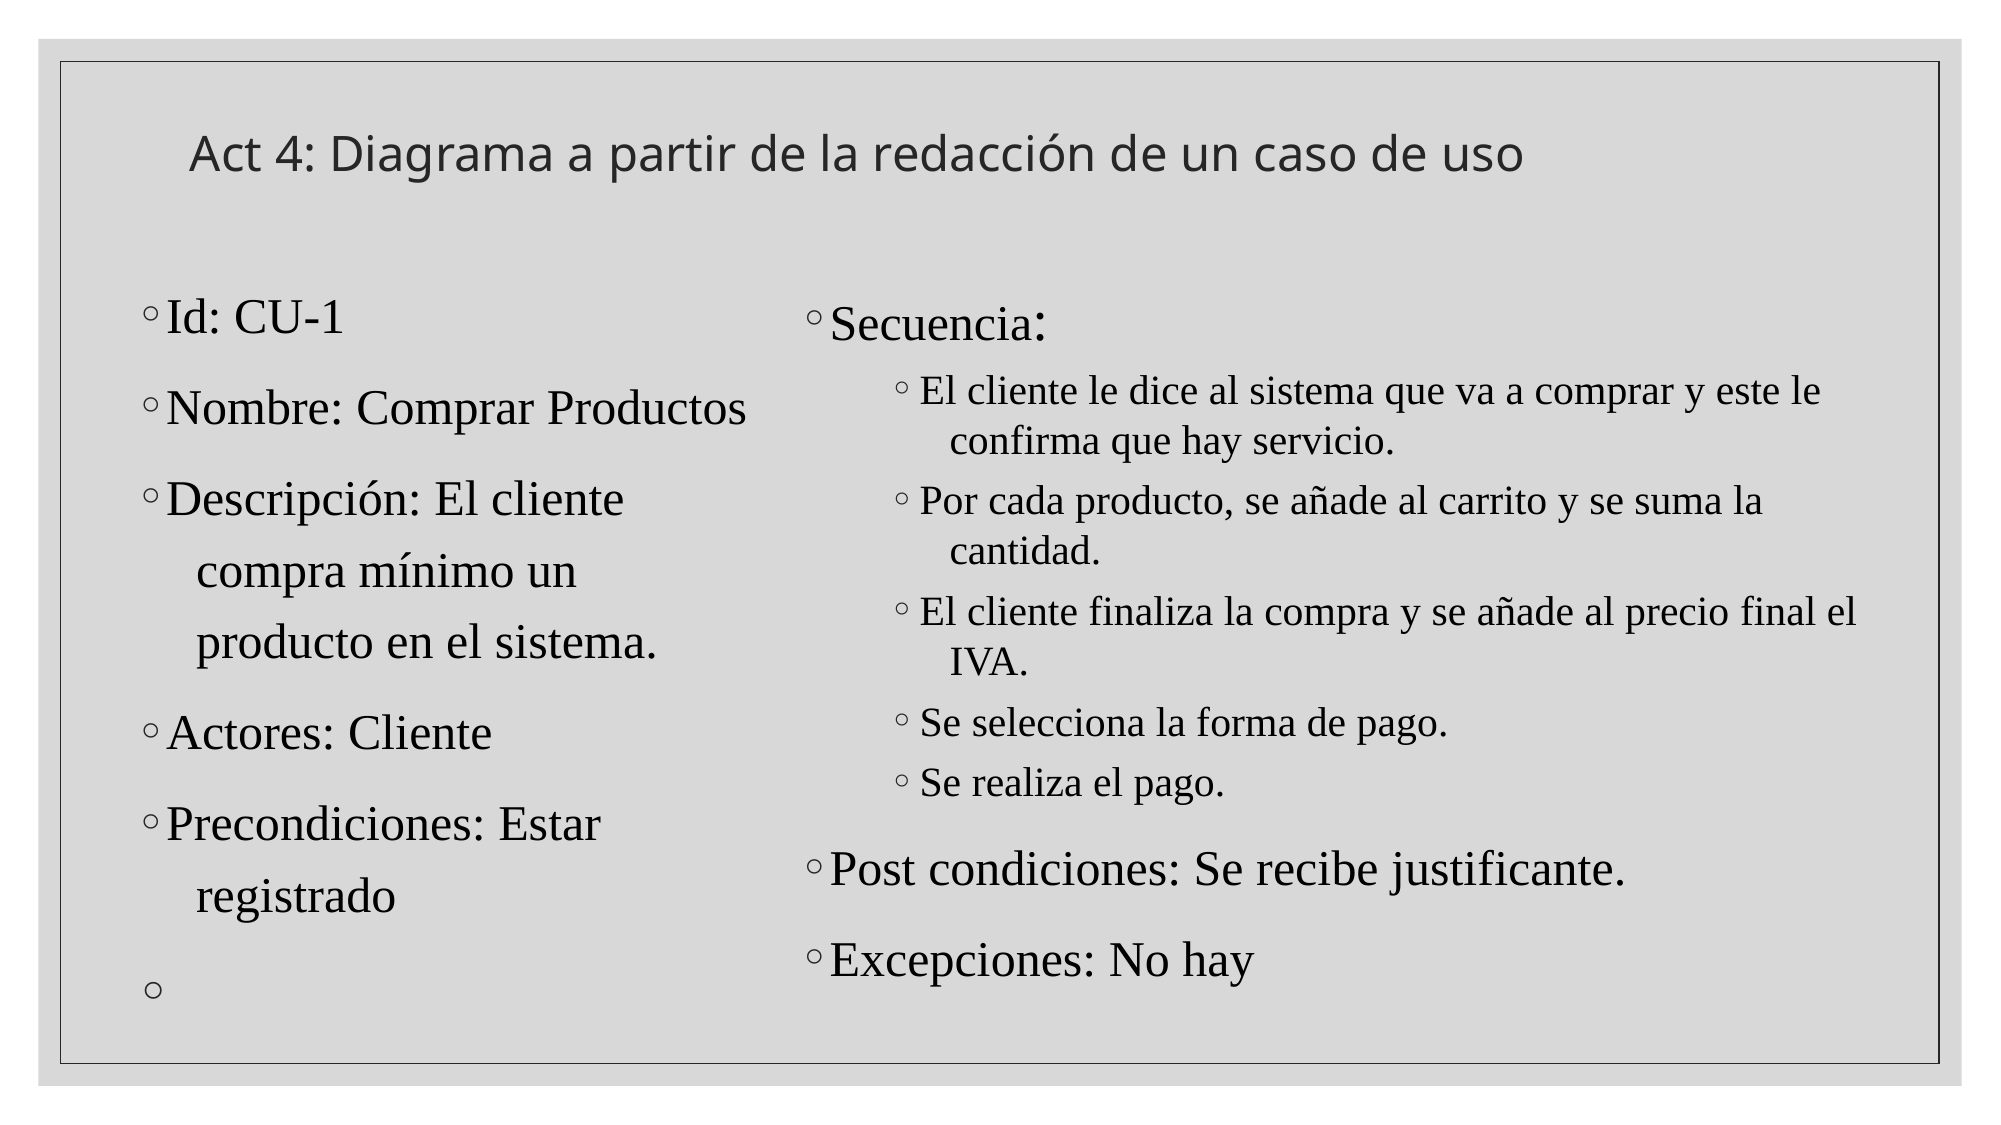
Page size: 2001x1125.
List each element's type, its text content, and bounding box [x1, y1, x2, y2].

list Id: CU-1 Nombre: Comprar Productos Descripción: El cliente compra mínimo un producto en el sistema. Actores: Cliente Precondiciones: Estar registrado [120, 264, 771, 1023]
text_box Secuencia: El cliente le dice al sistema que va a comprar y este le confirma que hay servicio. Por cada producto, se añade al carrito y se suma la cantidad. El cliente finaliza la compra y se añade al precio final el IVA. Se selecciona la forma de pago. Se realiza el pago. Post condiciones: Se recibe justificante. Excepciones: No hay [784, 260, 1880, 1020]
title Act 4: Diagrama a partir de la redacción de un caso de uso [174, 105, 1825, 207]
